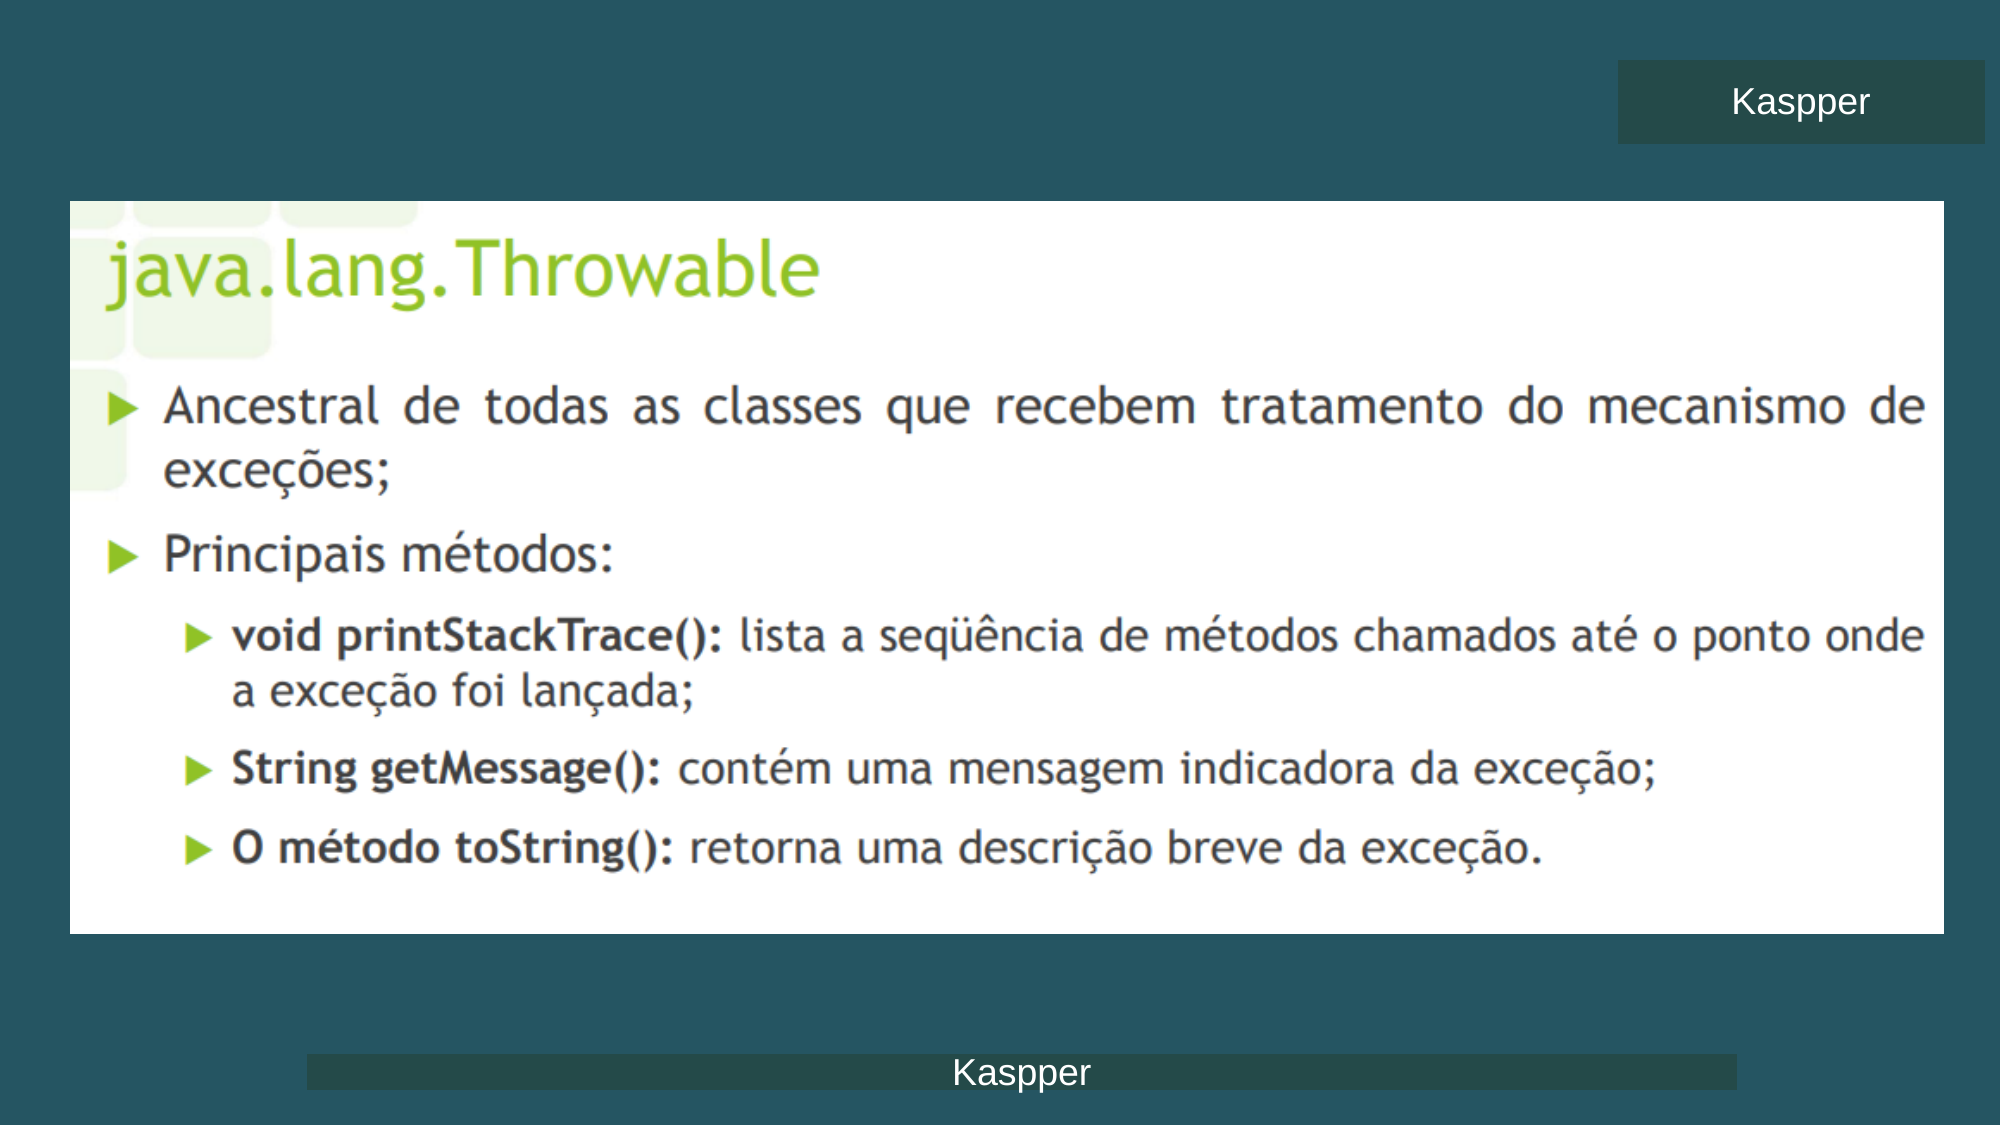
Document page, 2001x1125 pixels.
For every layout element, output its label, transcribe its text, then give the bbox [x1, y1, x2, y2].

text_box Kaspper [1022, 1067, 1032, 1083]
text_box Kaspper [1618, 60, 1985, 144]
text_box Kaspper [307, 1054, 1737, 1090]
text_box Kaspper [1043, 1067, 1053, 1083]
picture [70, 201, 1944, 934]
